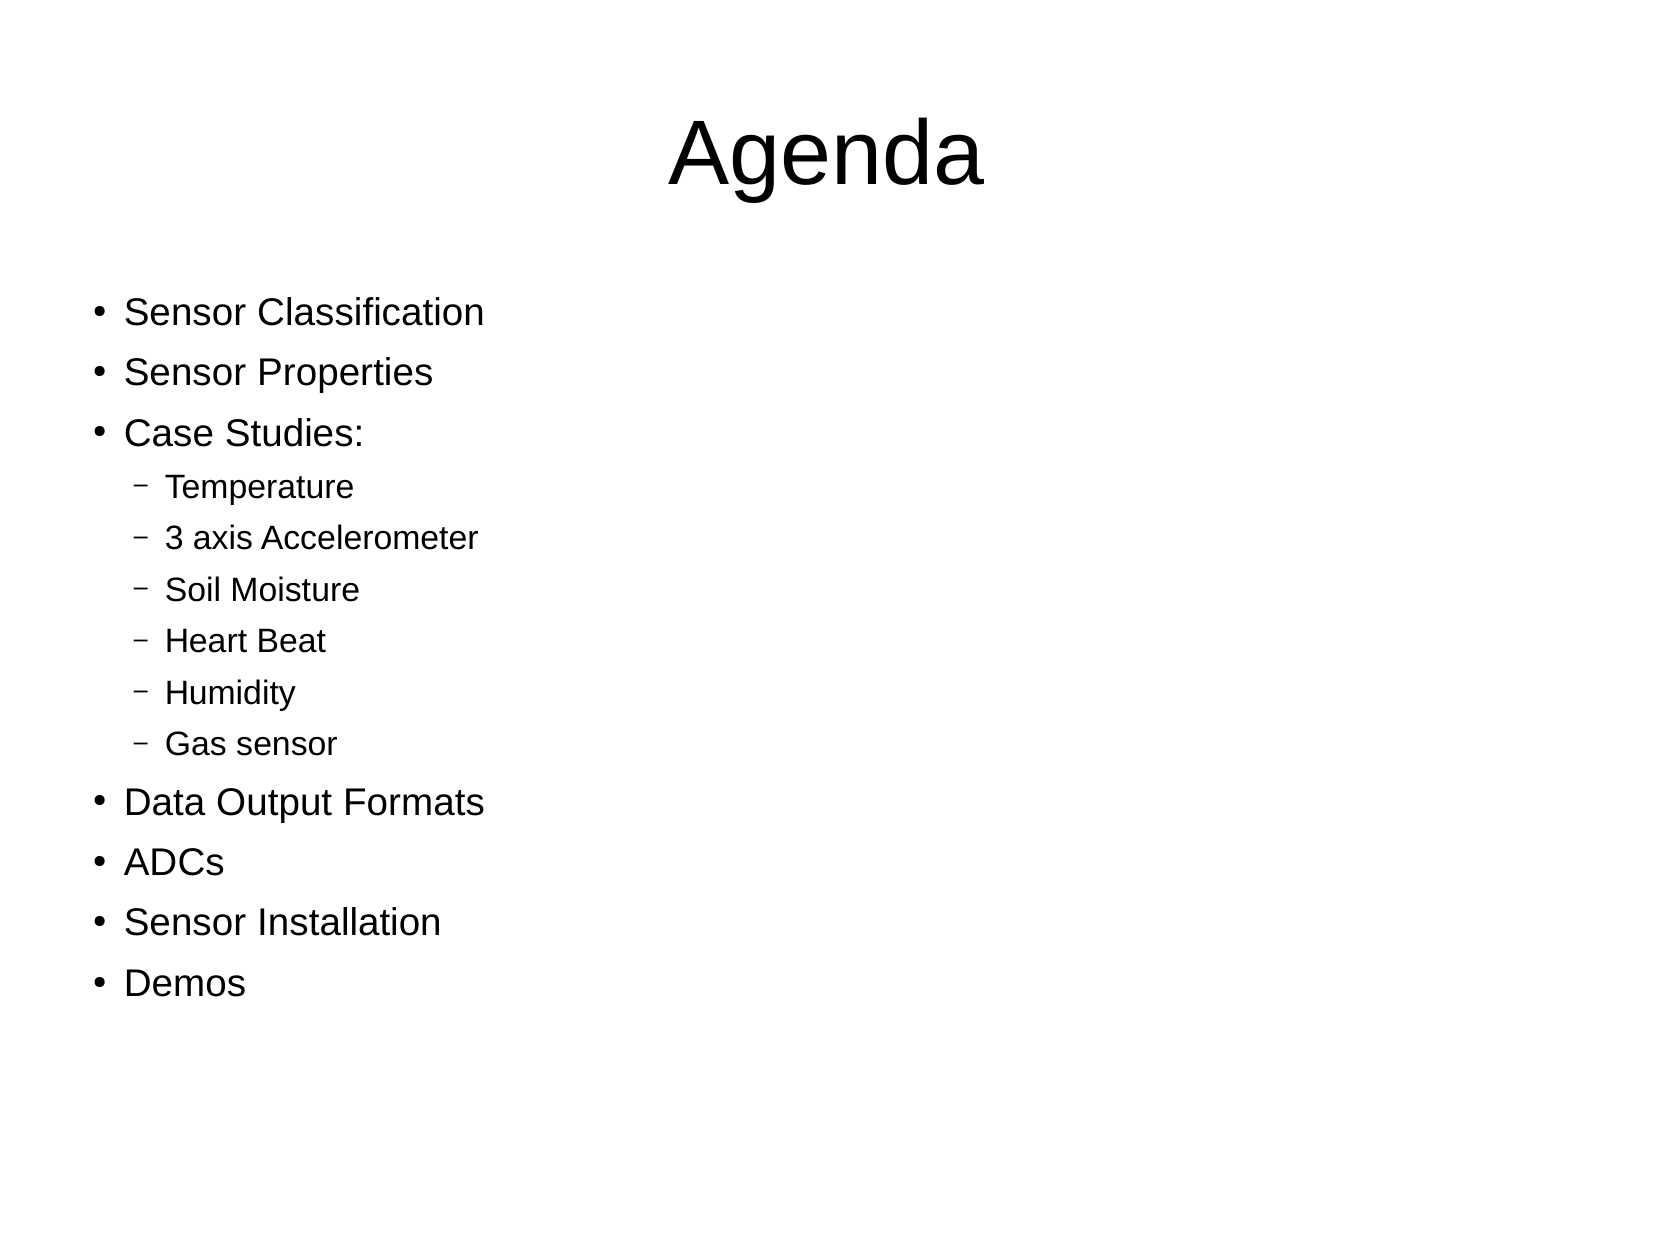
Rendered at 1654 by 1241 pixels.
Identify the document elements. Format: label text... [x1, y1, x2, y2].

title Agenda [82, 49, 1571, 257]
list Sensor Classification Sensor Properties Case Studies: Temperature 3 axis Accelerometer Soil Moisture Heart Beat Humidity Gas sensor Data Output Formats ADCs Sensor Installation Demos [82, 290, 1571, 1010]
